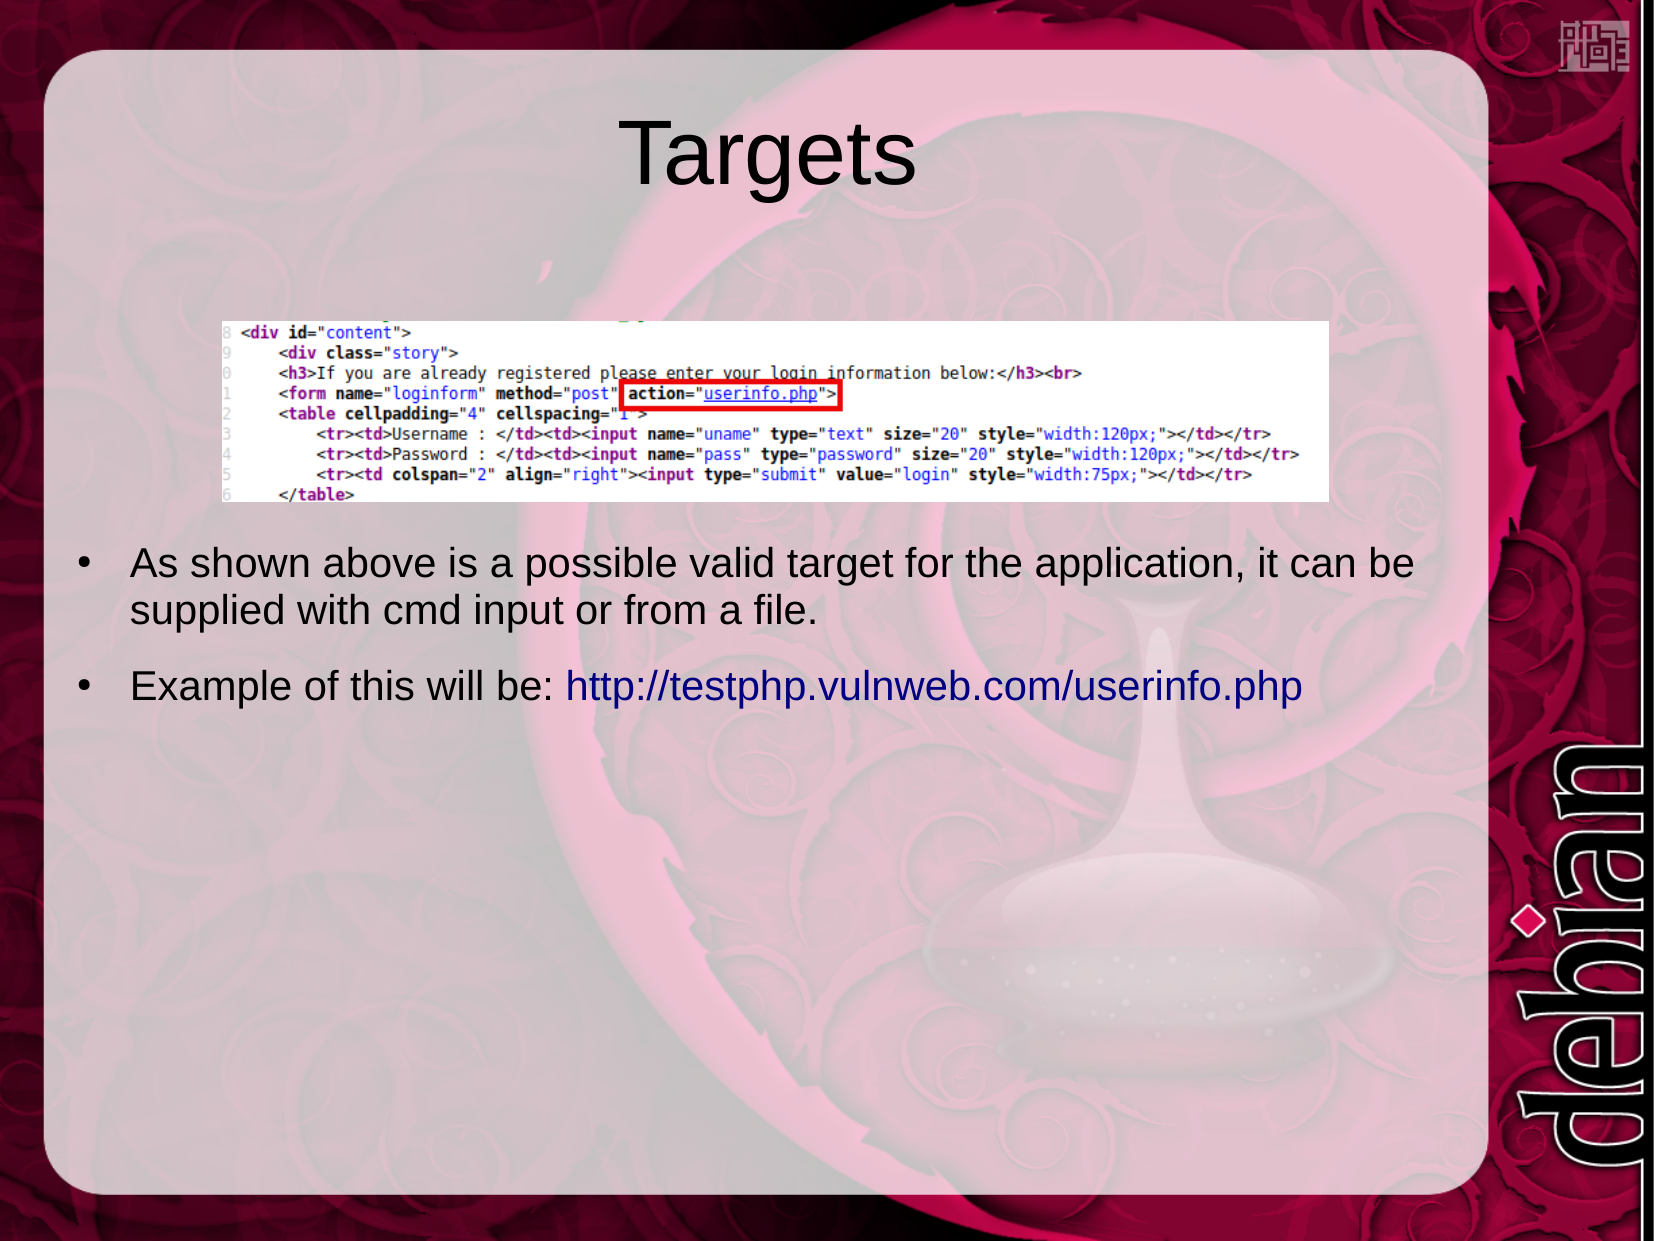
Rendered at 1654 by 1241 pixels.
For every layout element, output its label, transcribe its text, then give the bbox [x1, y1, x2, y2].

title Targets [59, 49, 1477, 236]
list As shown above is a possible valid target for the application, it can be supplied with cmd input or from a file. Example of this will be: http://testphp.vulnweb.com/userinfo.php [59, 236, 1477, 1055]
picture [0, 0, 1654, 1241]
